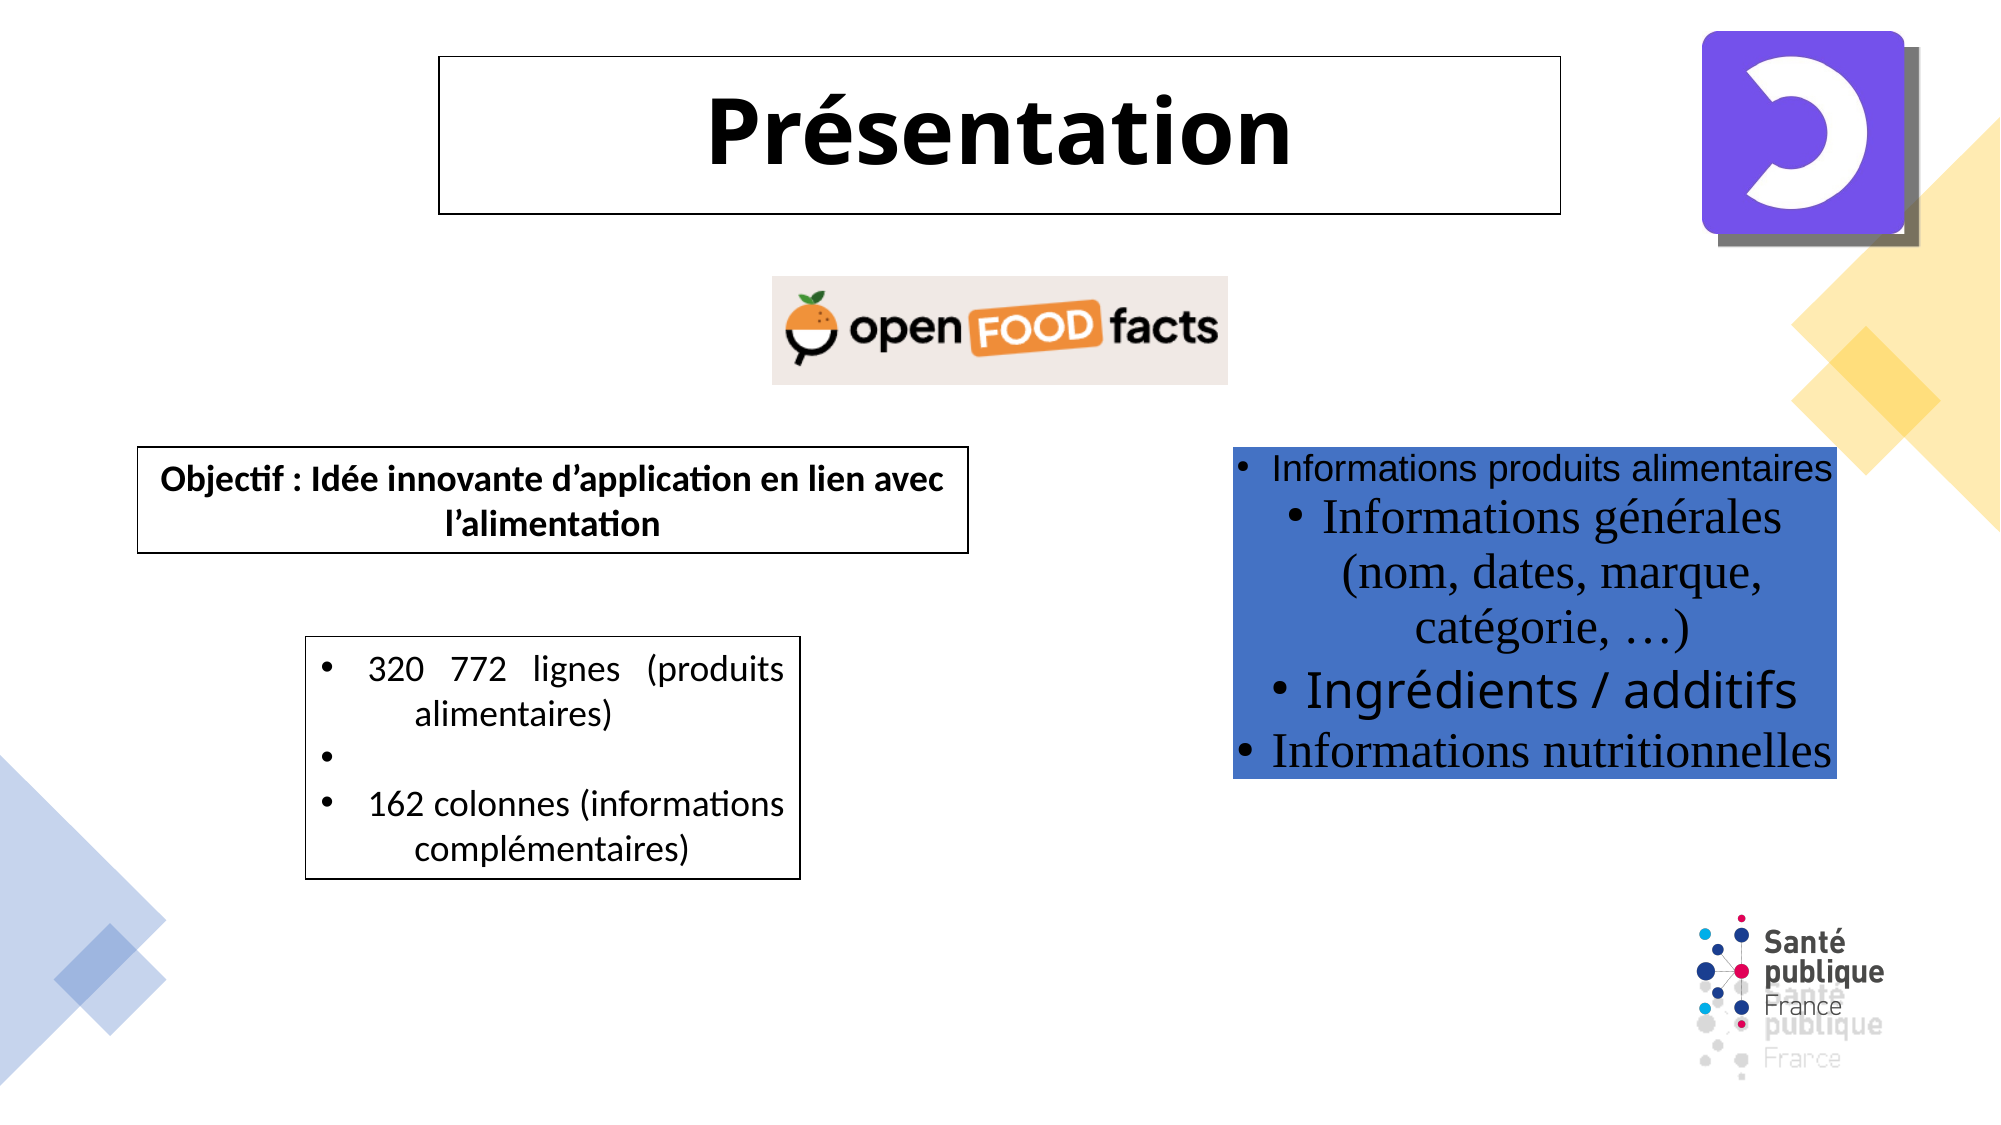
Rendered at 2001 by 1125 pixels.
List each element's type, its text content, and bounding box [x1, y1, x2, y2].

table_cell Informations nutritionnelles [1233, 723, 1837, 779]
text_box [0, 0, 2000, 1125]
title Présentation [439, 56, 1561, 214]
picture [772, 276, 1228, 385]
picture [1702, 31, 1905, 234]
text_box 320 772 lignes (produits alimentaires) 162 colonnes (informations complémentaires) [305, 636, 800, 879]
table_header Informations produits alimentaires [1233, 447, 1837, 489]
table_cell Informations générales (nom, dates, marque, catégorie, …) [1233, 489, 1837, 655]
text_box Objectif : Idée innovante d’application en lien avec l’alimentation [137, 446, 969, 553]
picture [1694, 878, 1935, 1069]
table_cell Ingrédients / additifs [1233, 655, 1837, 723]
